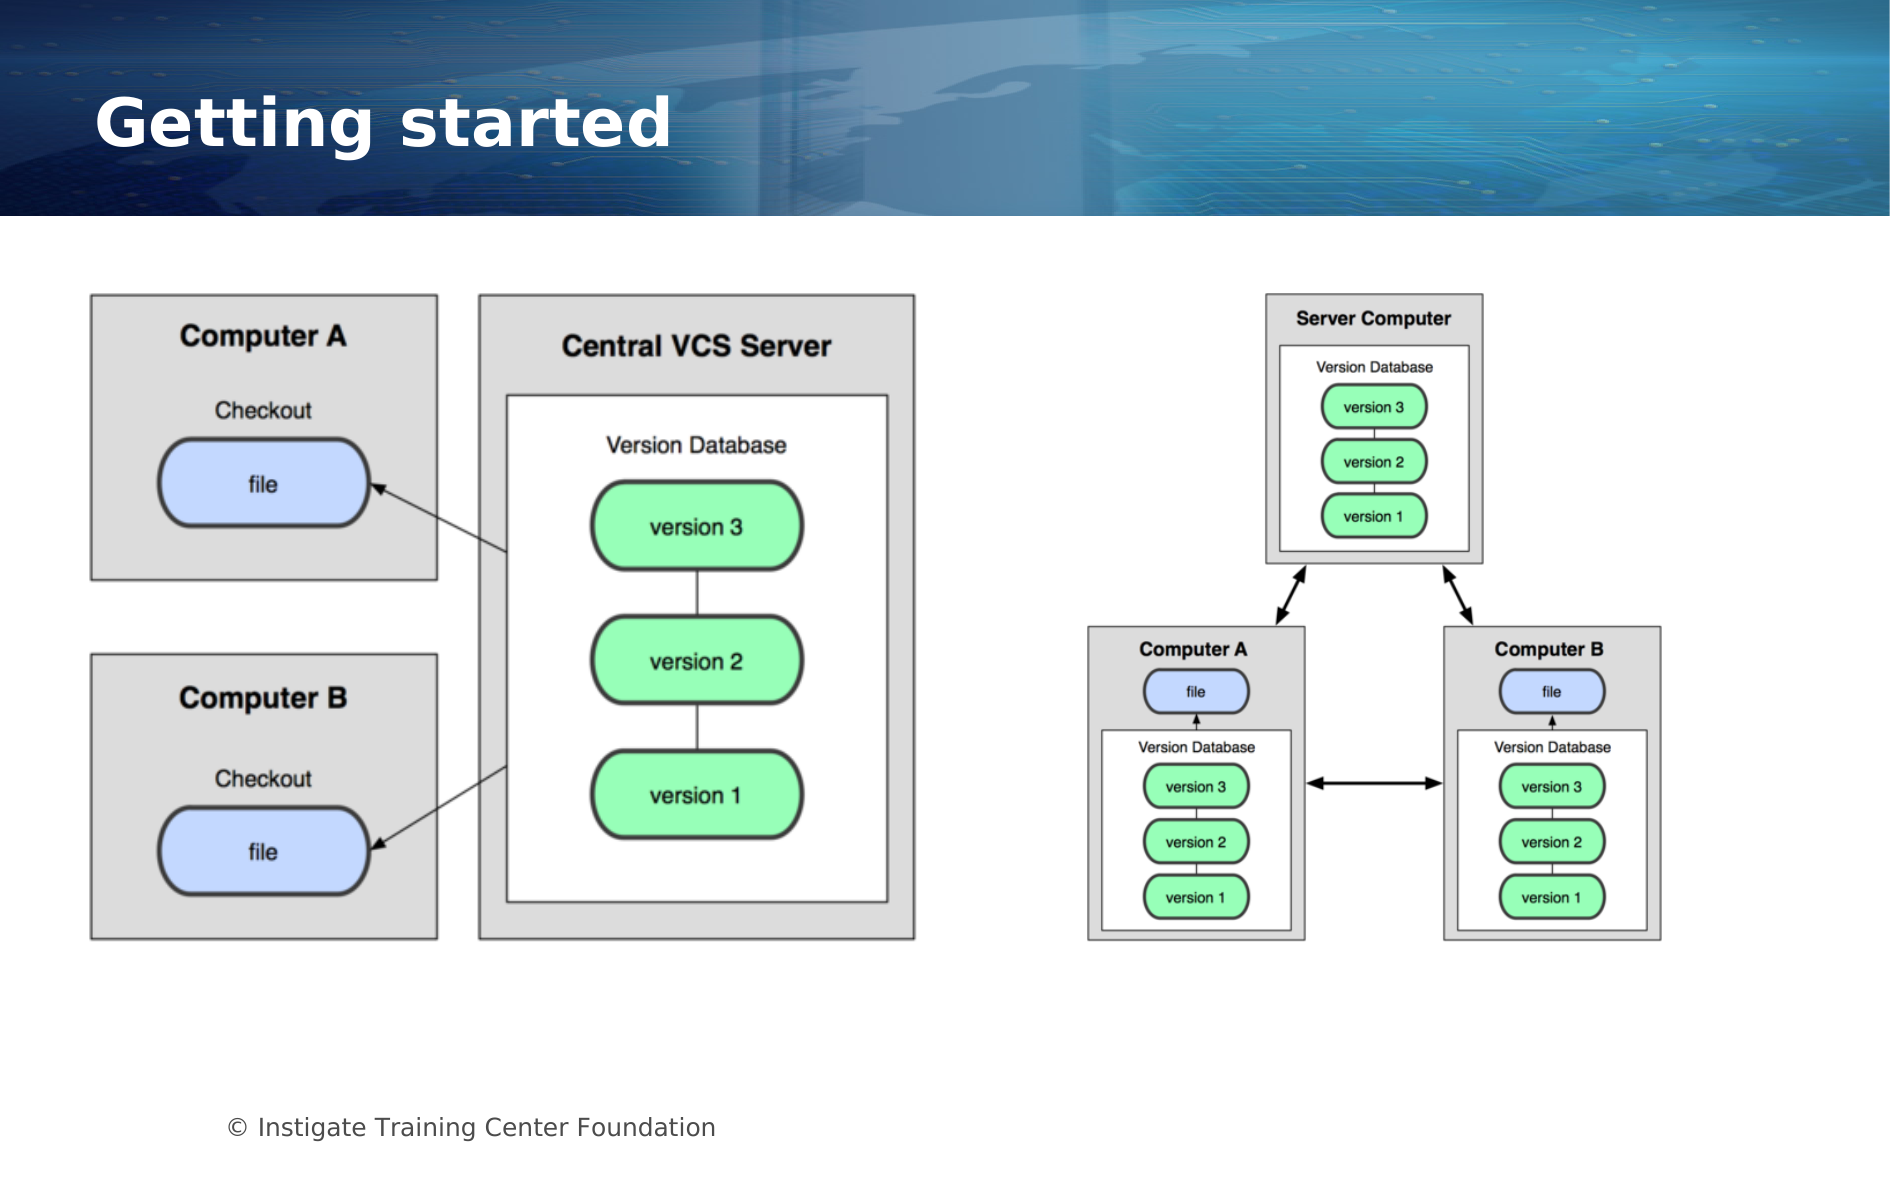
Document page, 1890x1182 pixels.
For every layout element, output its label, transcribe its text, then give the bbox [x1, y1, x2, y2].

picture [88, 292, 918, 943]
title Getting started [94, 47, 1793, 217]
picture [1085, 292, 1663, 943]
picture [0, 0, 1890, 216]
